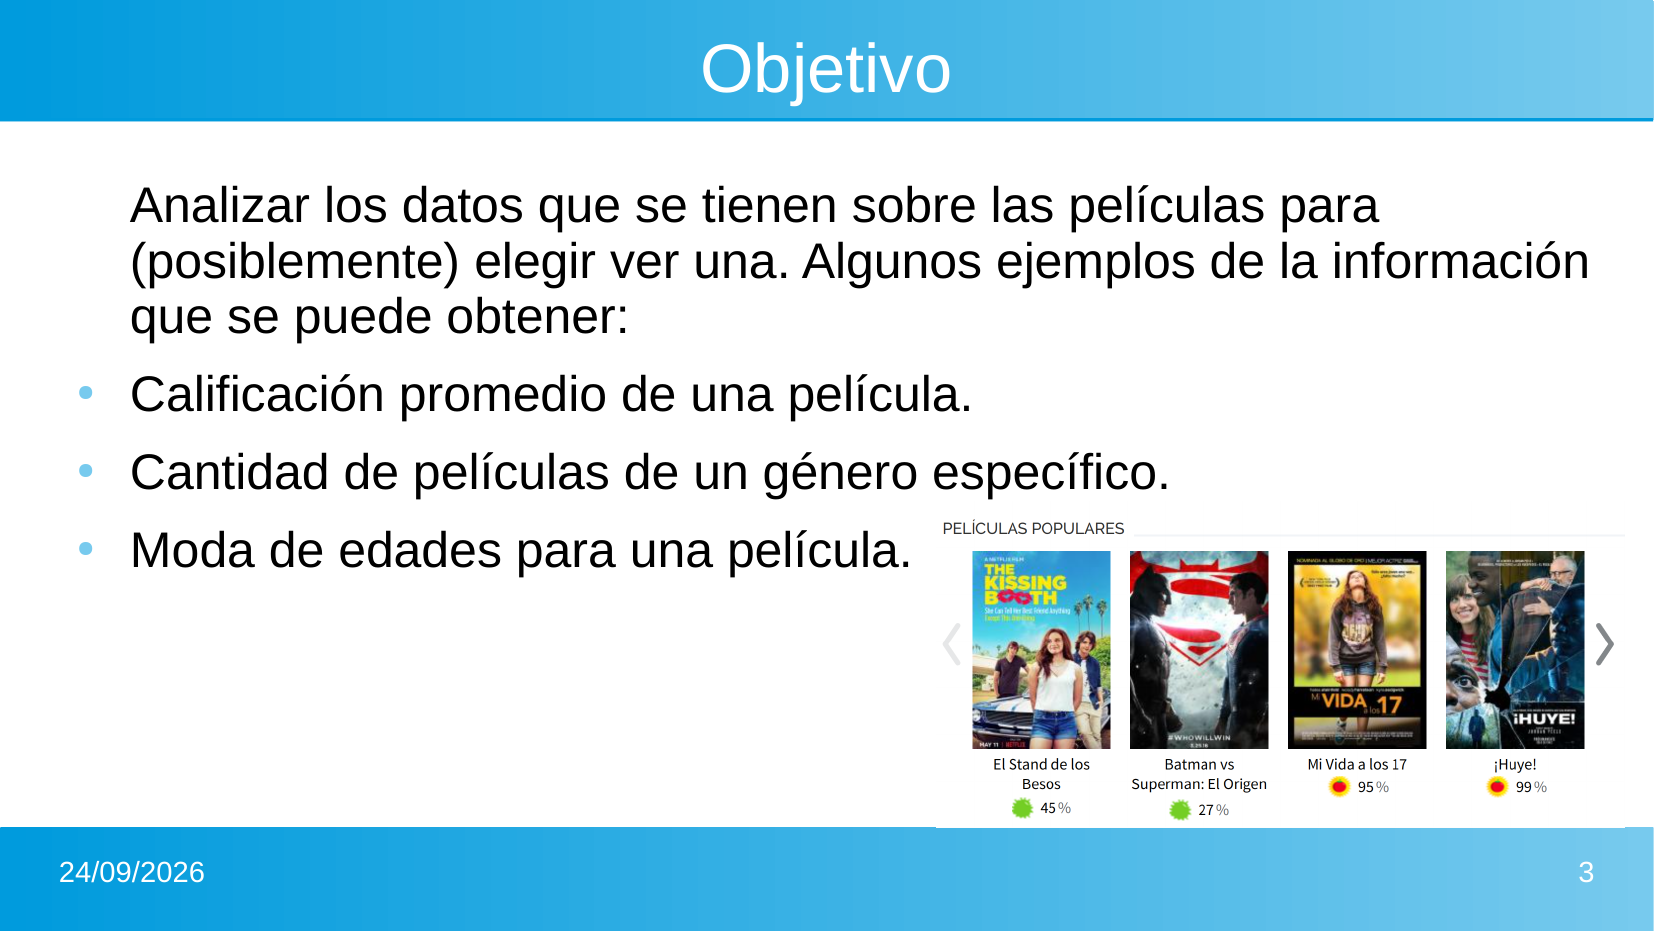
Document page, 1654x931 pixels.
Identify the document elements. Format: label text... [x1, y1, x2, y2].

list Analizar los datos que se tienen sobre las películas para (posiblemente) elegir ver una. Algunos ejemplos de la información que se puede obtener: Calificación promedio de una película. Cantidad de películas de un género específico. Moda de edades para una película. [59, 177, 1595, 768]
title Objetivo [59, 29, 1595, 108]
picture [936, 501, 1625, 828]
